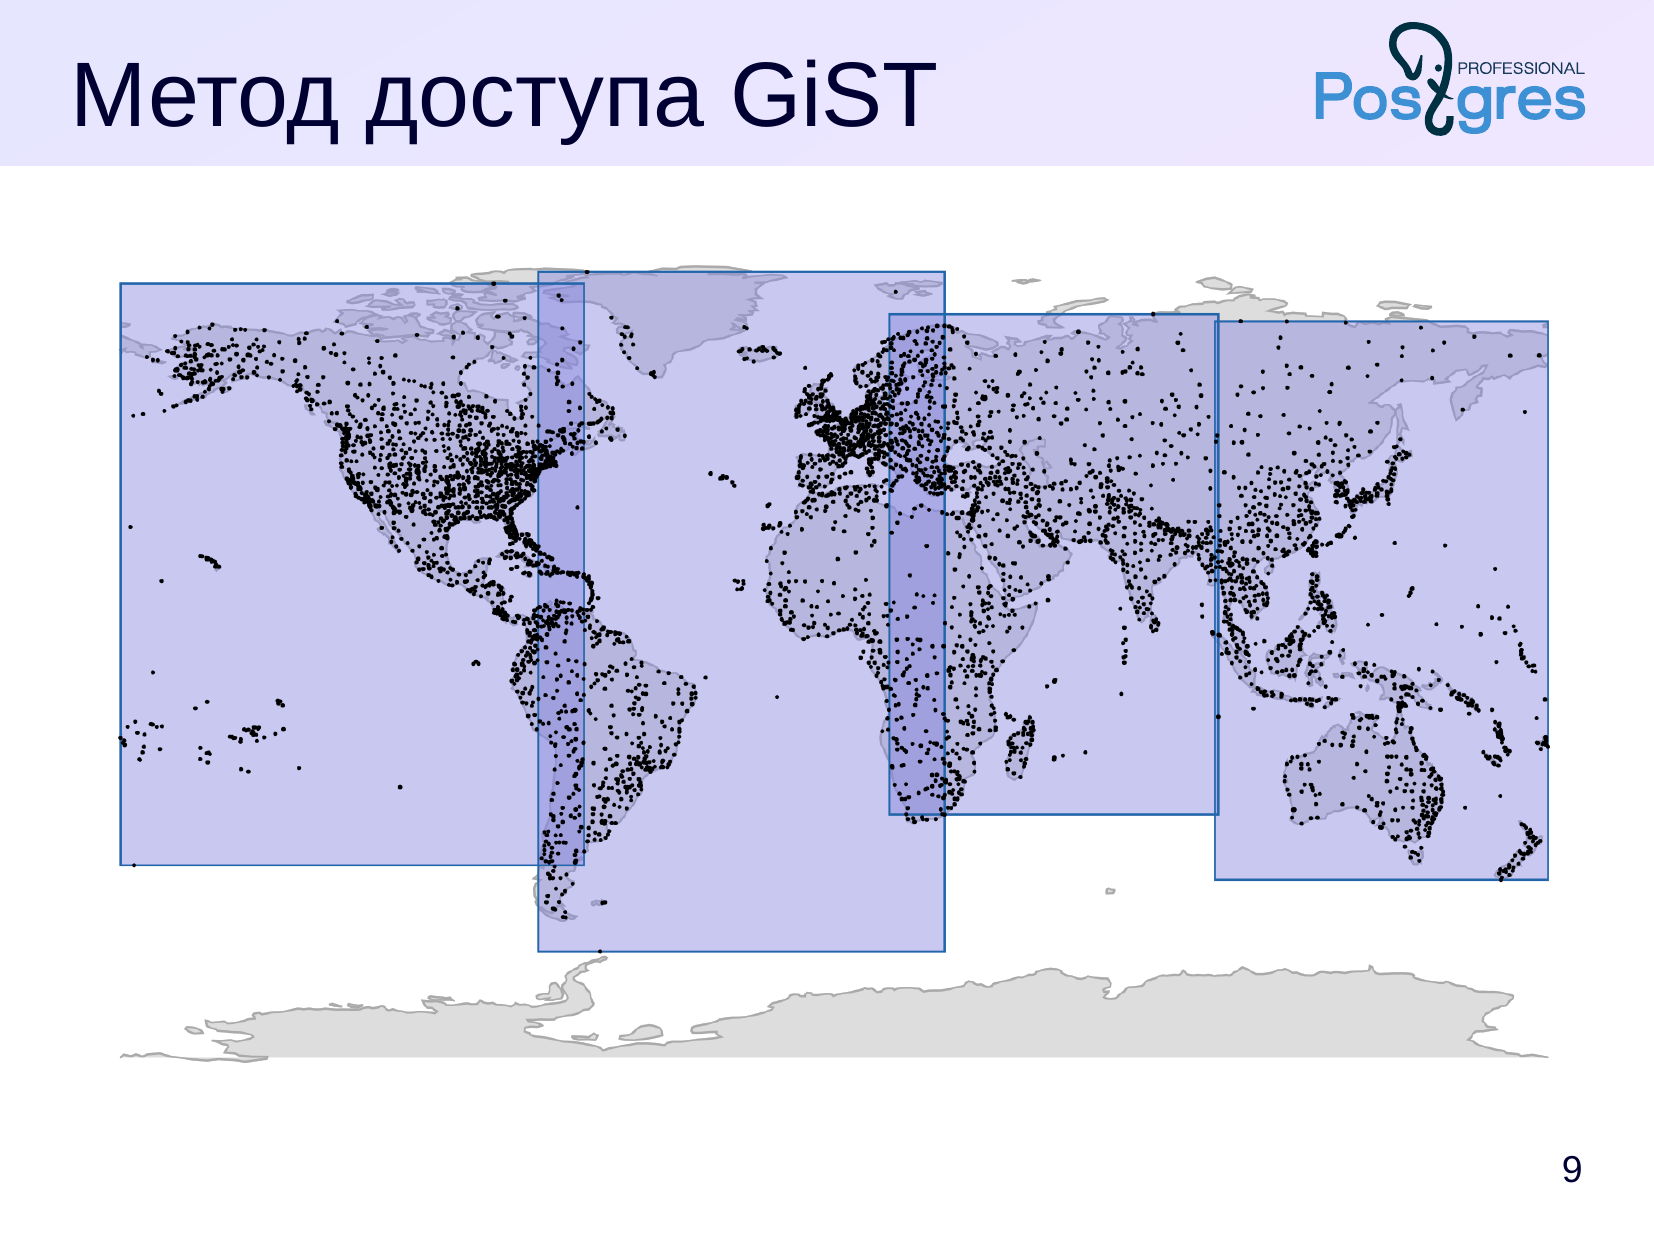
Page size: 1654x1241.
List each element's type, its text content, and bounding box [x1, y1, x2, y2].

title Метод доступа GiST [70, 43, 1261, 151]
picture [70, 200, 1607, 1123]
